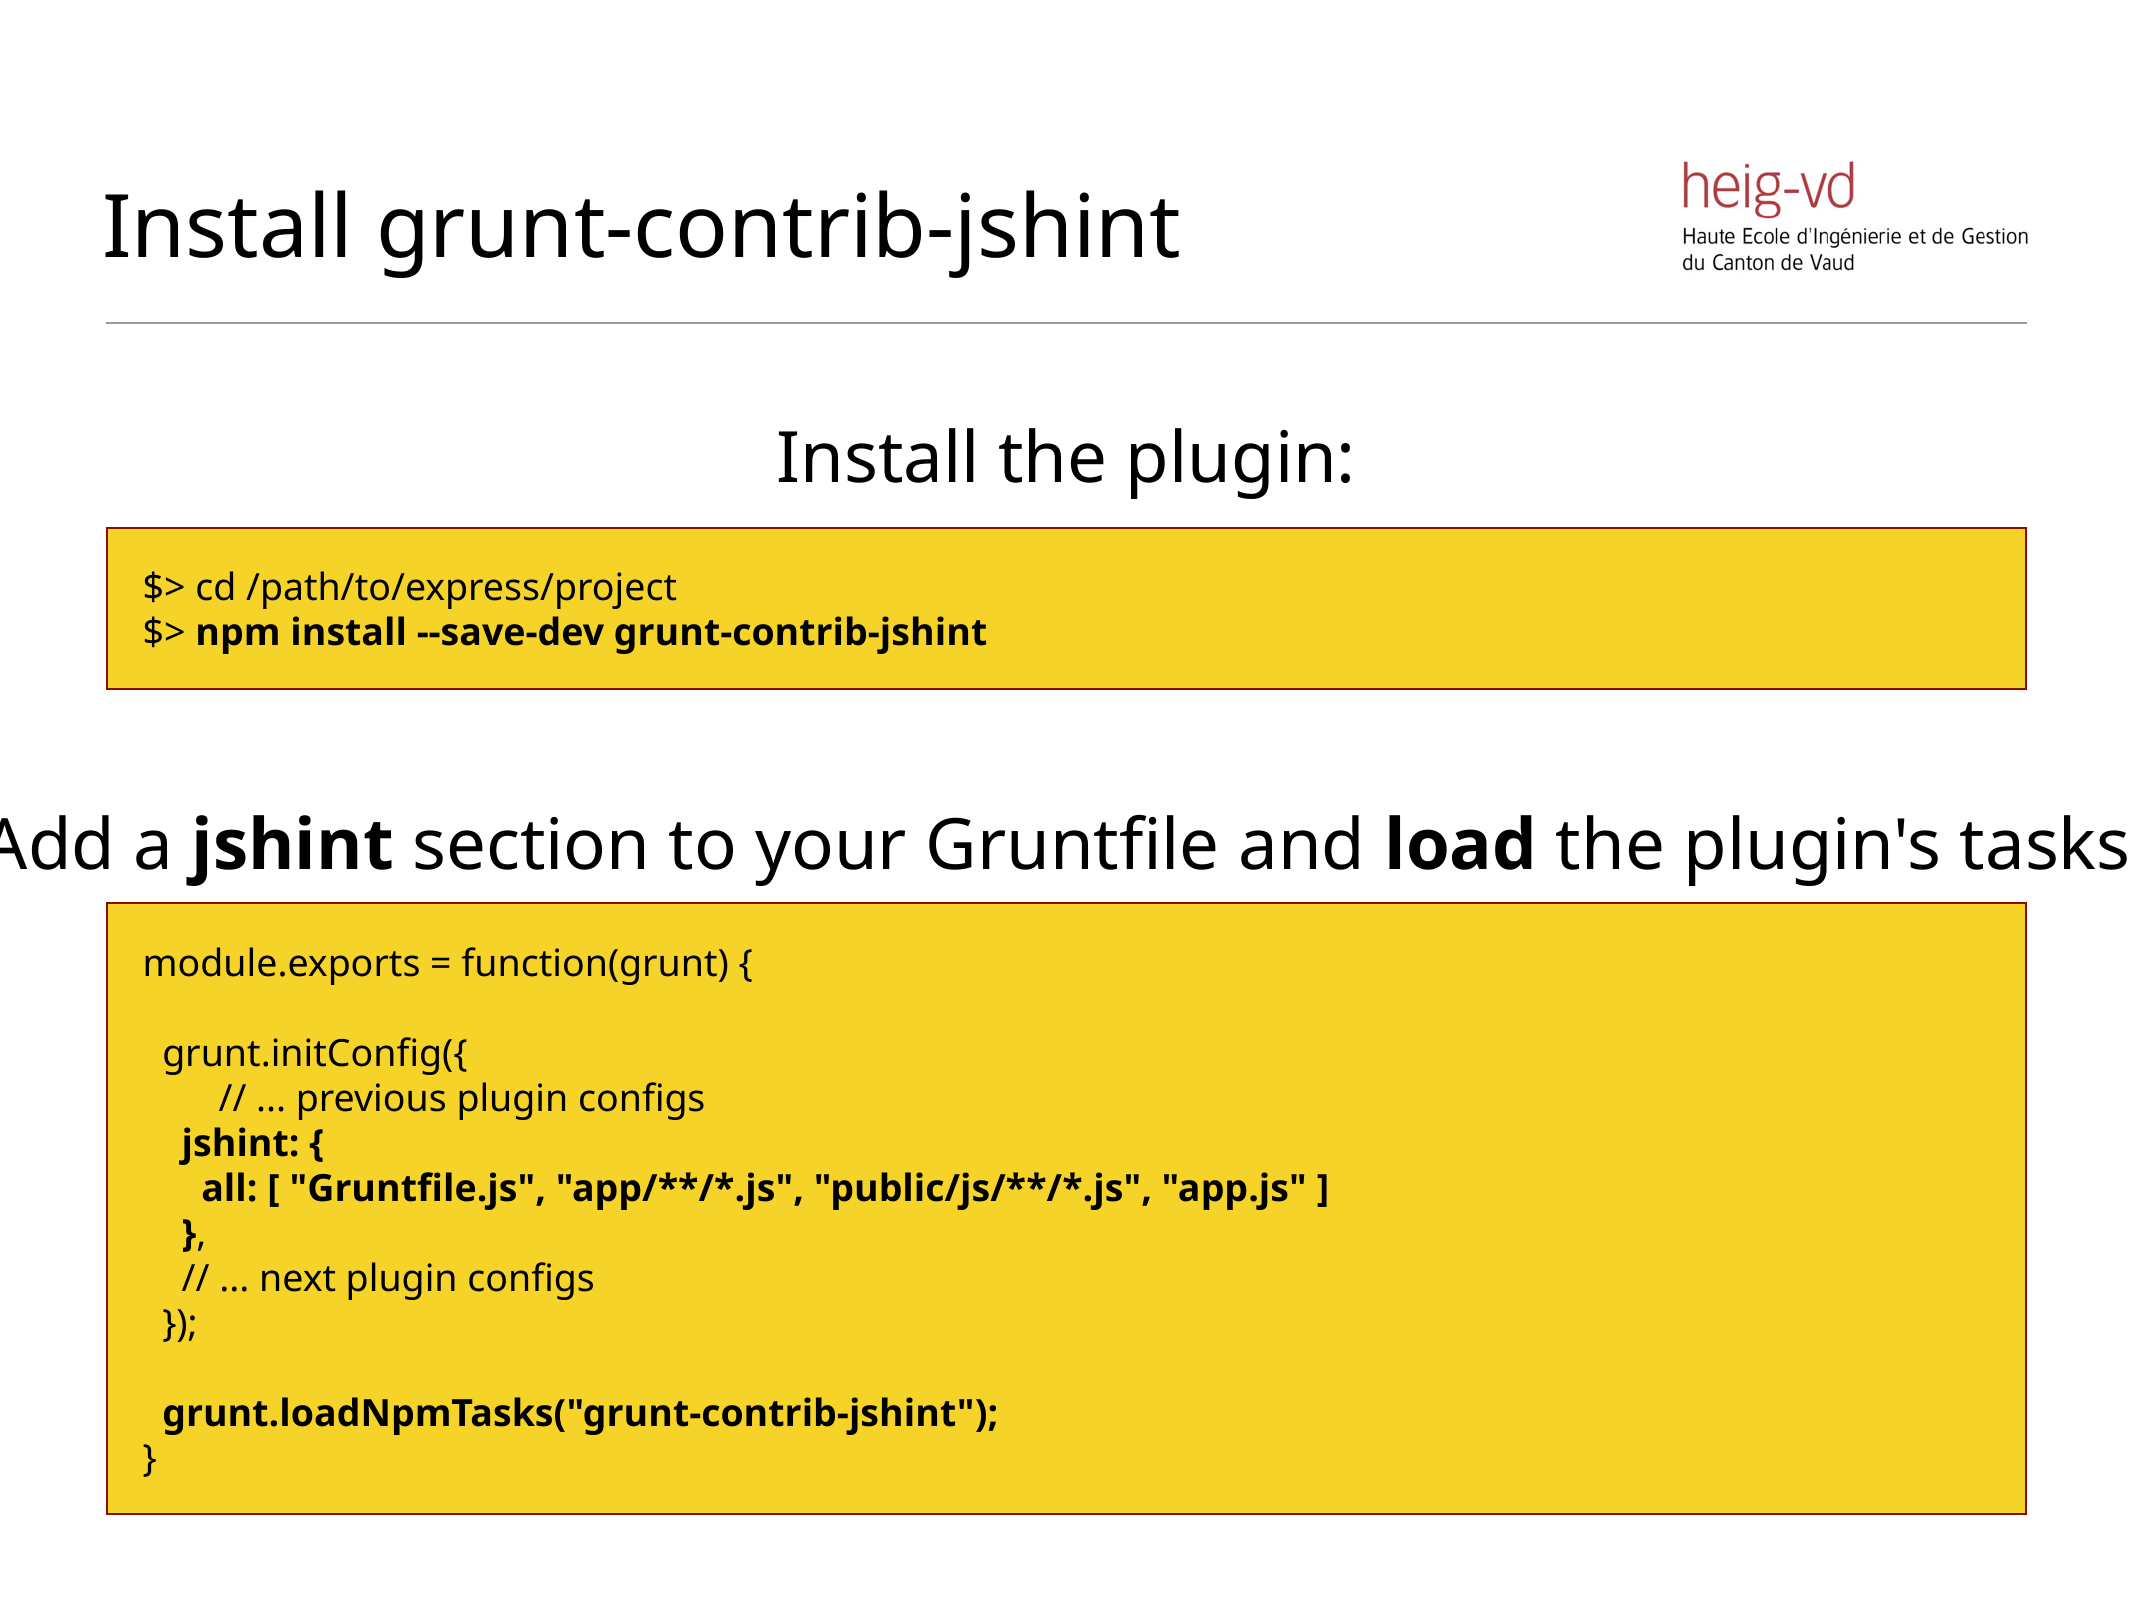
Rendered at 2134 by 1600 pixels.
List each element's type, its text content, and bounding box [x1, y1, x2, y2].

text_box module.exports = function(grunt) { grunt.initConfig({ // ... previous plugin configs jshint: { all: [ "Gruntfile.js", "app/**/*.js", "public/js/**/*.js", "app.js" ] }, // ... next plugin configs }); grunt.loadNpmTasks("grunt-contrib-jshint"); } [107, 903, 2027, 1515]
title Install grunt-contrib-jshint [93, 54, 2040, 284]
text_box $> cd /path/to/express/project $> npm install --save-dev grunt-contrib-jshint [107, 527, 2027, 689]
text_box Add a jshint section to your Gruntfile and load the plugin's tasks: [0, 790, 2134, 892]
text_box Install the plugin: [768, 403, 1365, 506]
